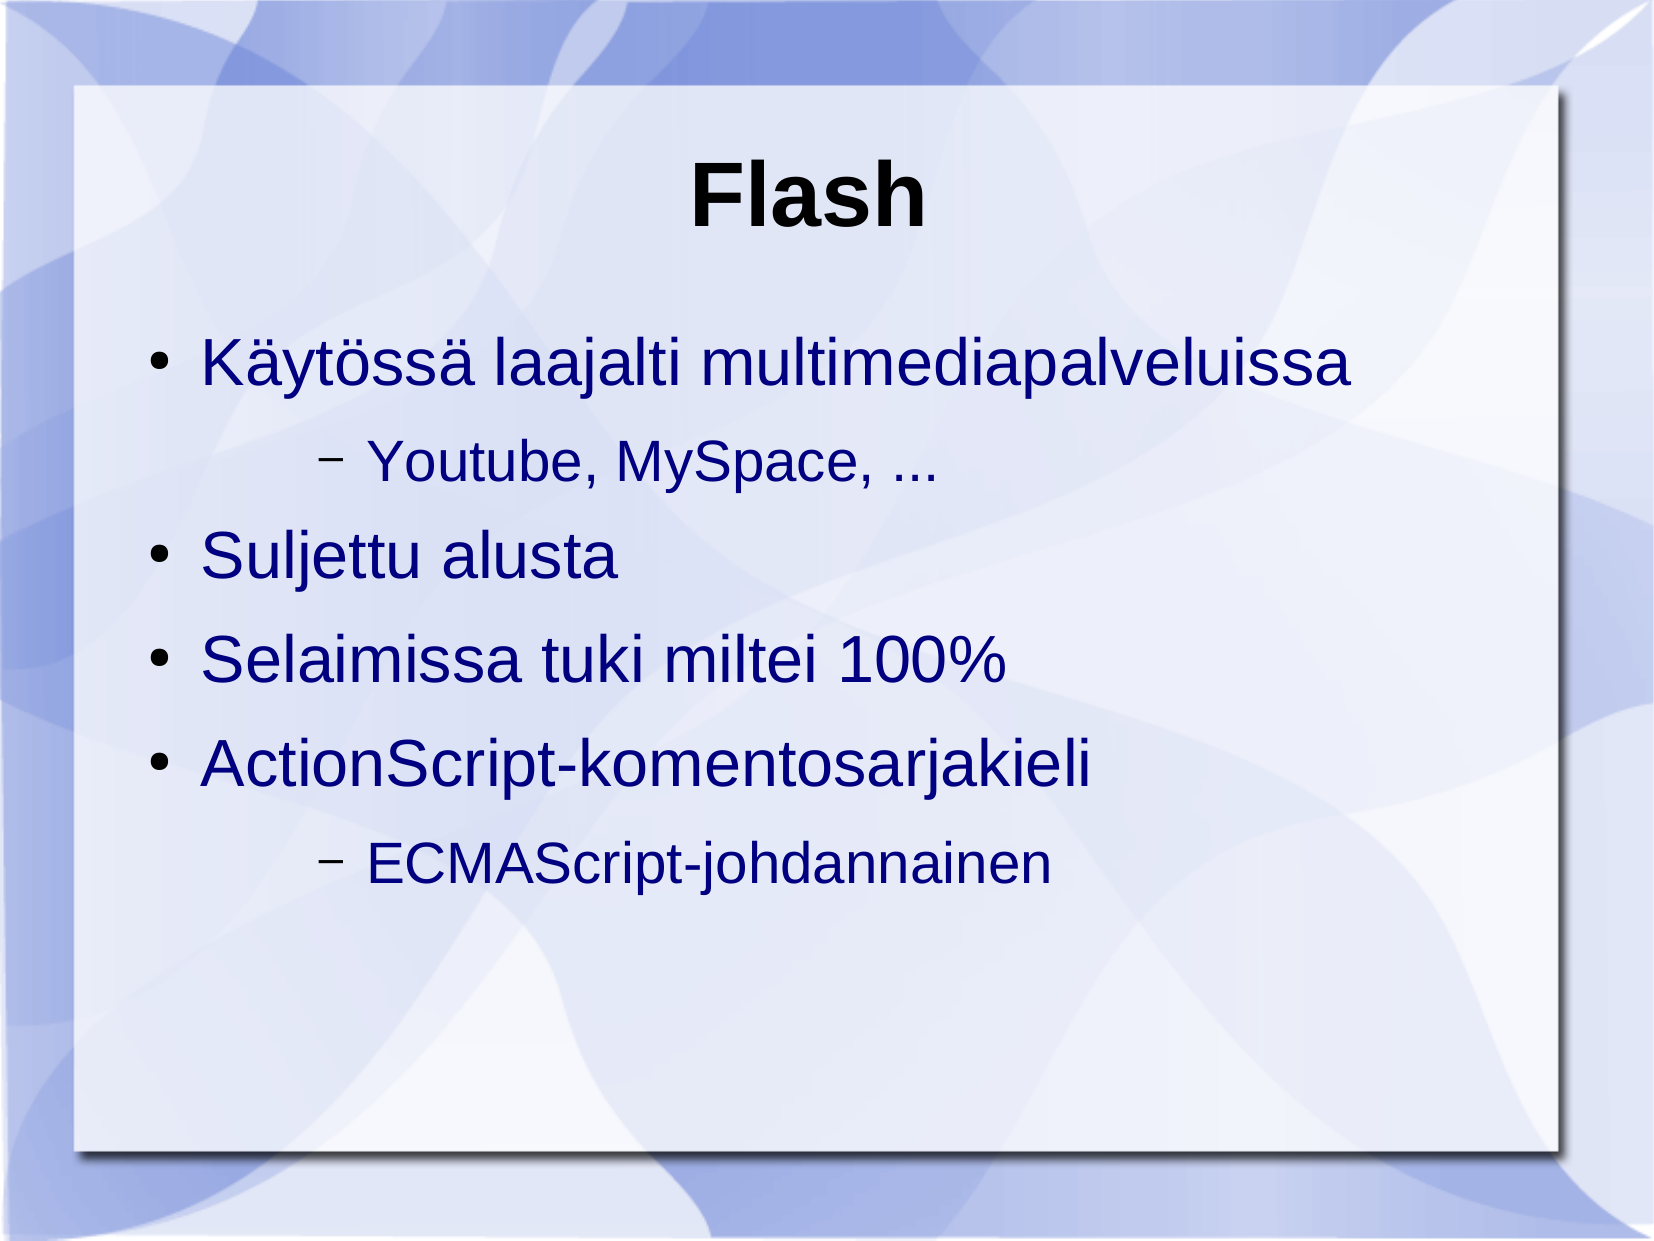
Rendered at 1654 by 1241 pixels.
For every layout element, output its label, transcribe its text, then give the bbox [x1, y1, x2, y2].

title Flash [82, 90, 1536, 298]
list Käytössä laajalti multimediapalveluissa Youtube, MySpace, ... Suljettu alusta Selaimissa tuki miltei 100% ActionScript-komentosarjakieli ECMAScript-johdannainen [129, 324, 1489, 975]
picture [0, 0, 1654, 1241]
